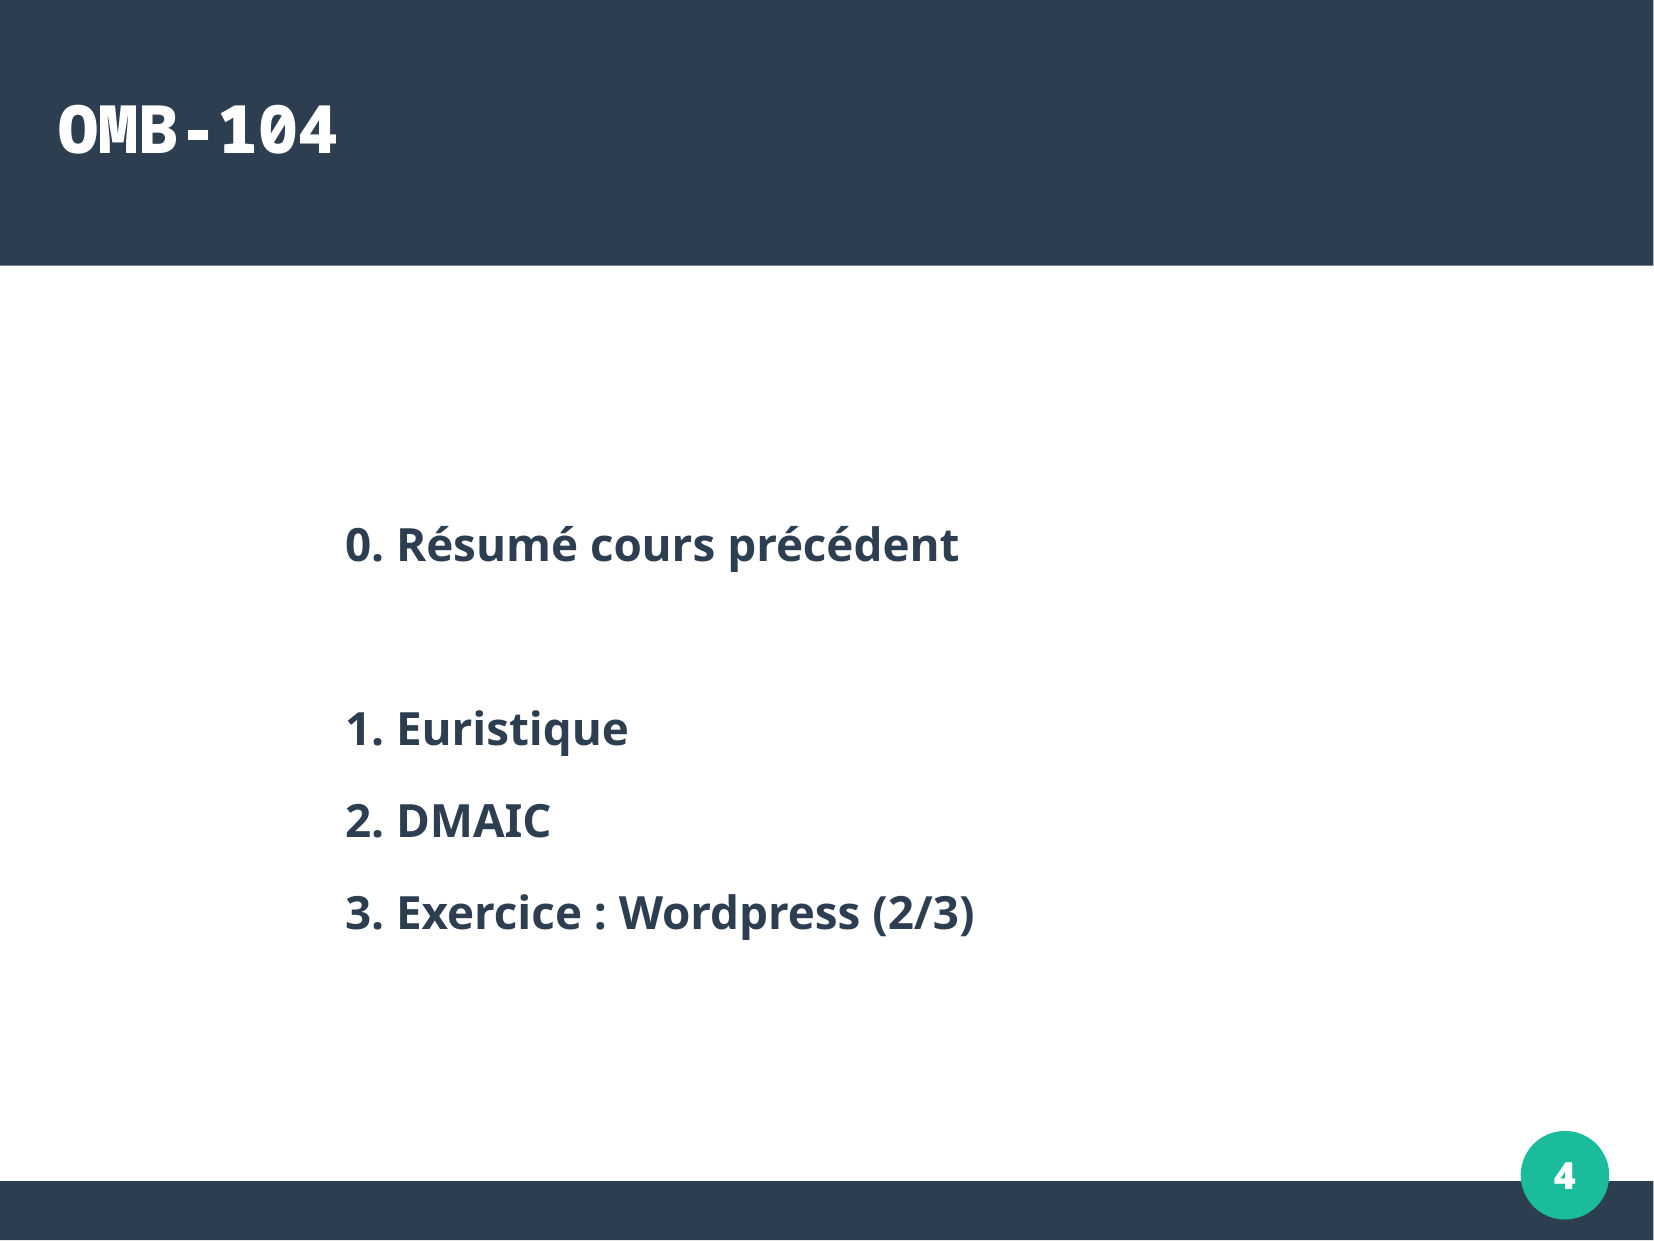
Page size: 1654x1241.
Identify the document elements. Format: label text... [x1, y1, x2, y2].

title OMB-104 [59, 49, 1595, 207]
list 0. Résumé cours précédent 1. Euristique 2. DMAIC 3. Exercice : Wordpress (2/3) [345, 270, 1654, 1186]
